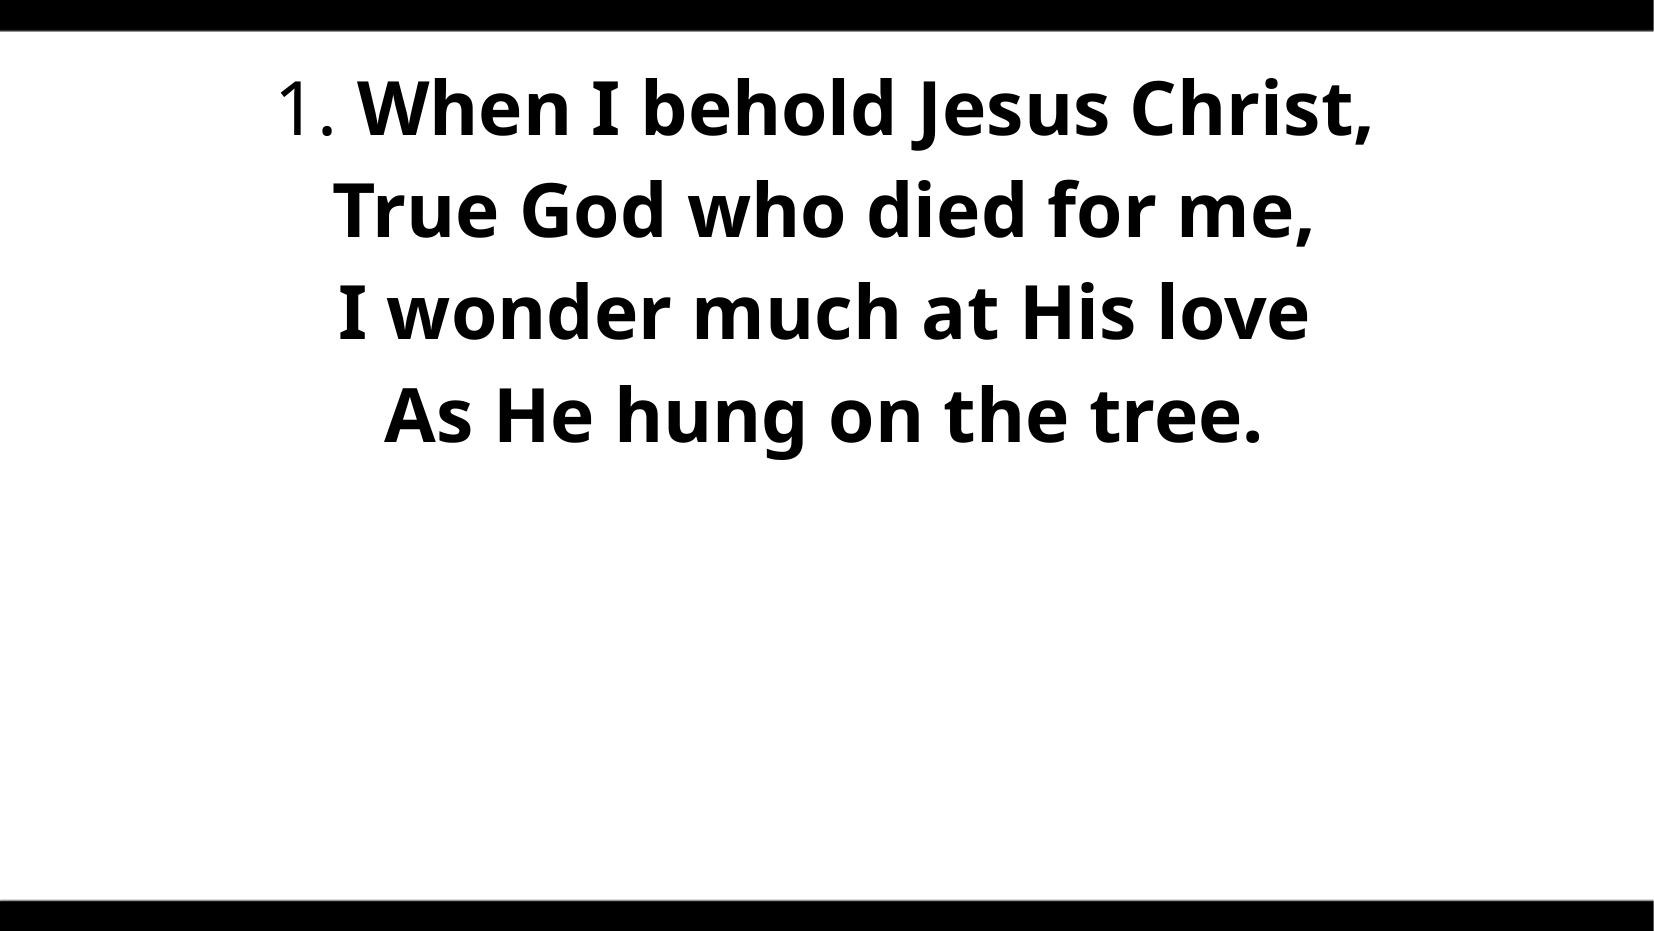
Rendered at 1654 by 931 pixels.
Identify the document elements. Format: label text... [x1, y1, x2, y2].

picture [0, 0, 1654, 931]
text_box 1. When I behold Jesus Christ, True God who died for me, I wonder much at His love As He hung on the tree. [105, 47, 1546, 462]
